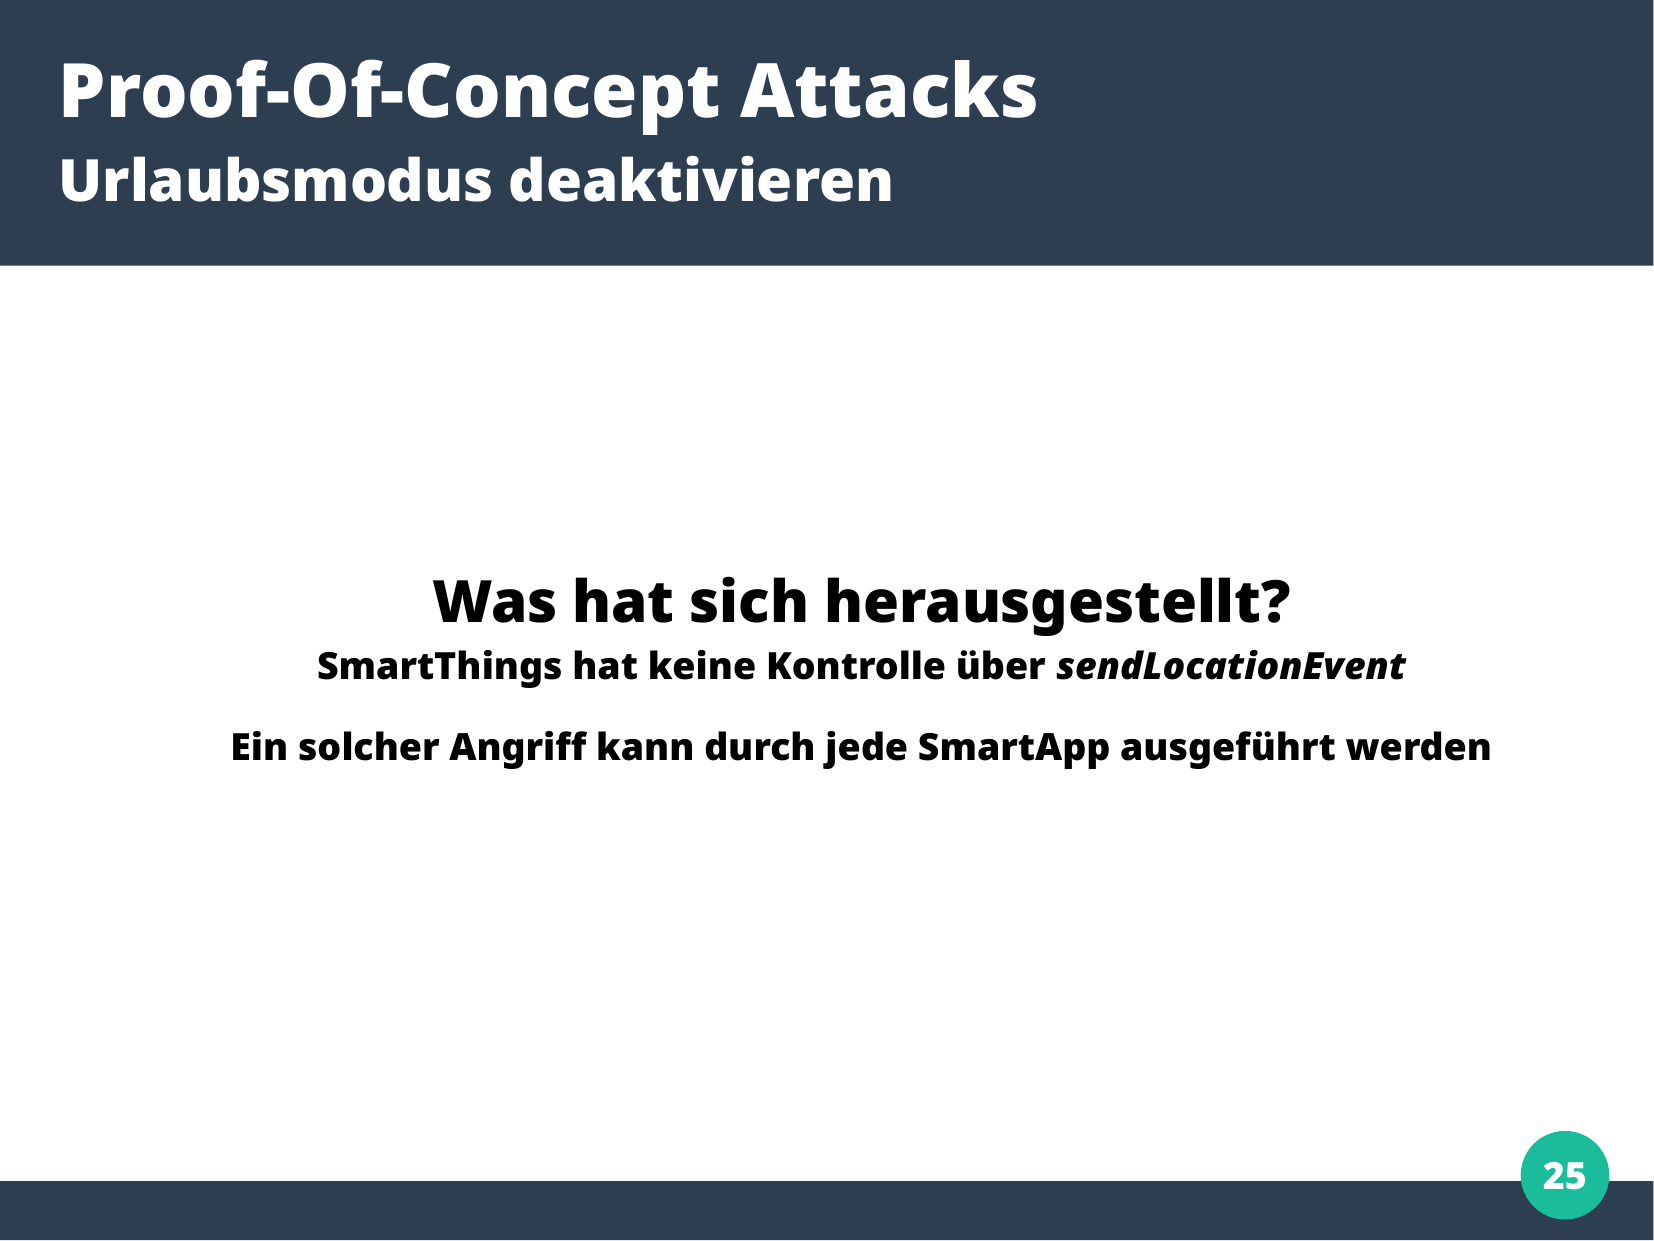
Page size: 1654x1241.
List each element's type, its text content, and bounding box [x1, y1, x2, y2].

text_box Was hat sich herausgestellt? SmartThings hat keine Kontrolle über sendLocationEvent Ein solcher Angriff kann durch jede SmartApp ausgeführt werden [46, 553, 1607, 779]
title Proof-Of-Concept Attacks Urlaubsmodus deaktivieren [59, 49, 1595, 207]
